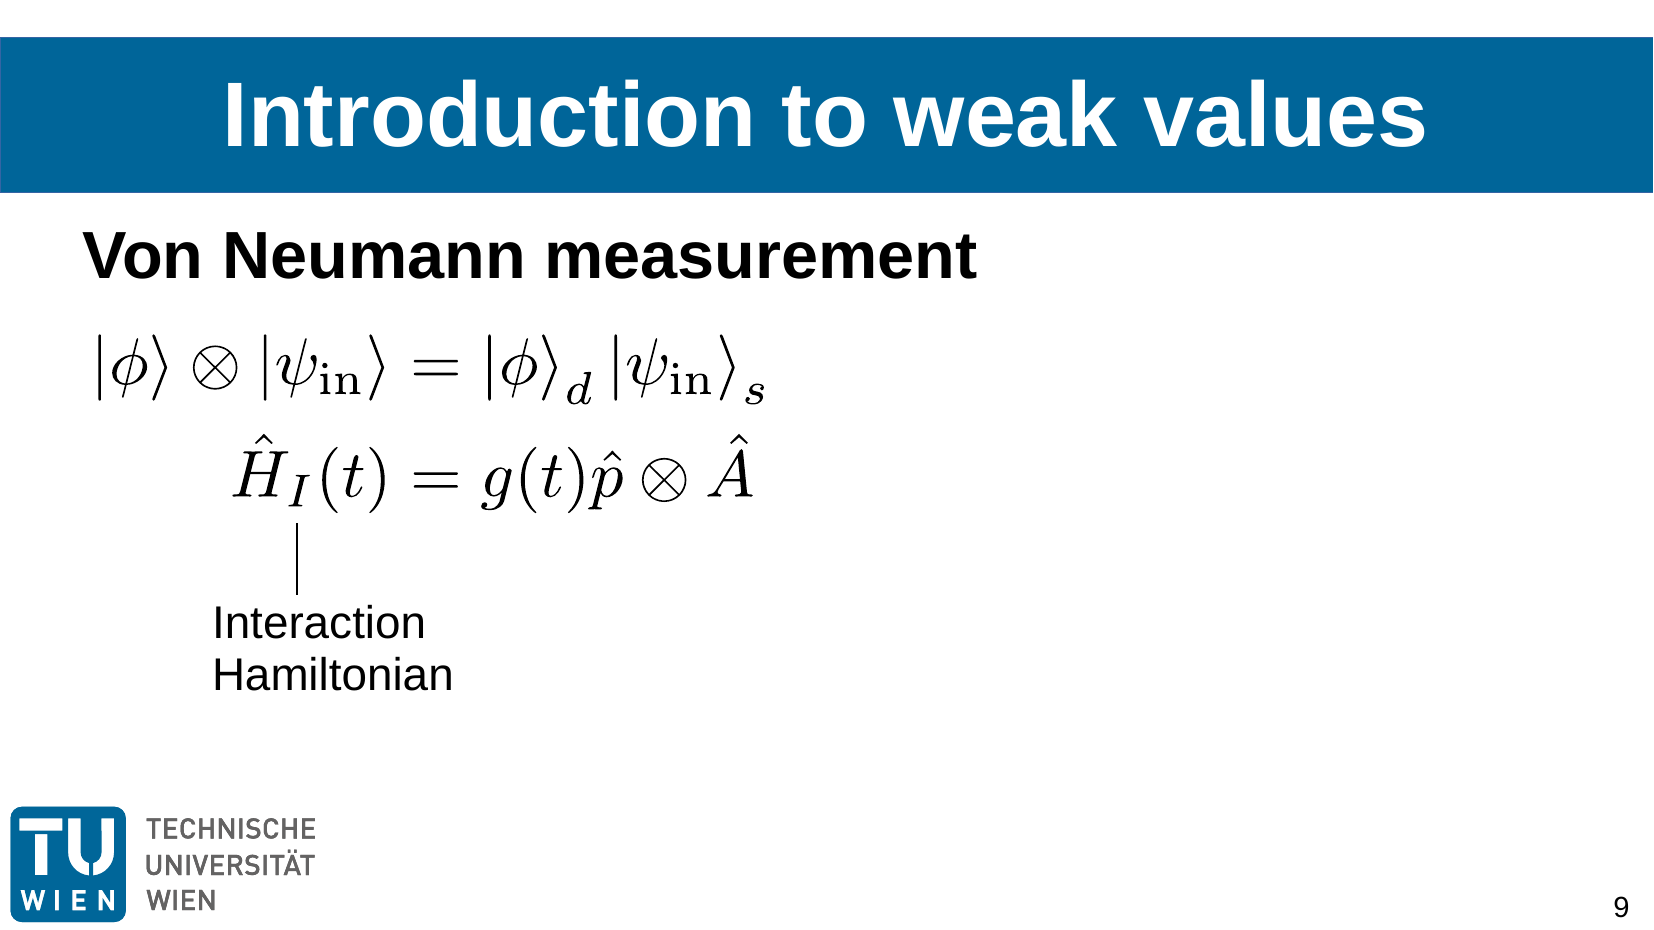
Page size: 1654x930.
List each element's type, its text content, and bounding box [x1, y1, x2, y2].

picture [225, 424, 765, 530]
picture [93, 314, 772, 416]
title Introduction to weak values [0, 37, 1653, 193]
list Von Neumann measurement [82, 217, 1571, 757]
text_box Interaction Hamiltonian [197, 589, 481, 708]
